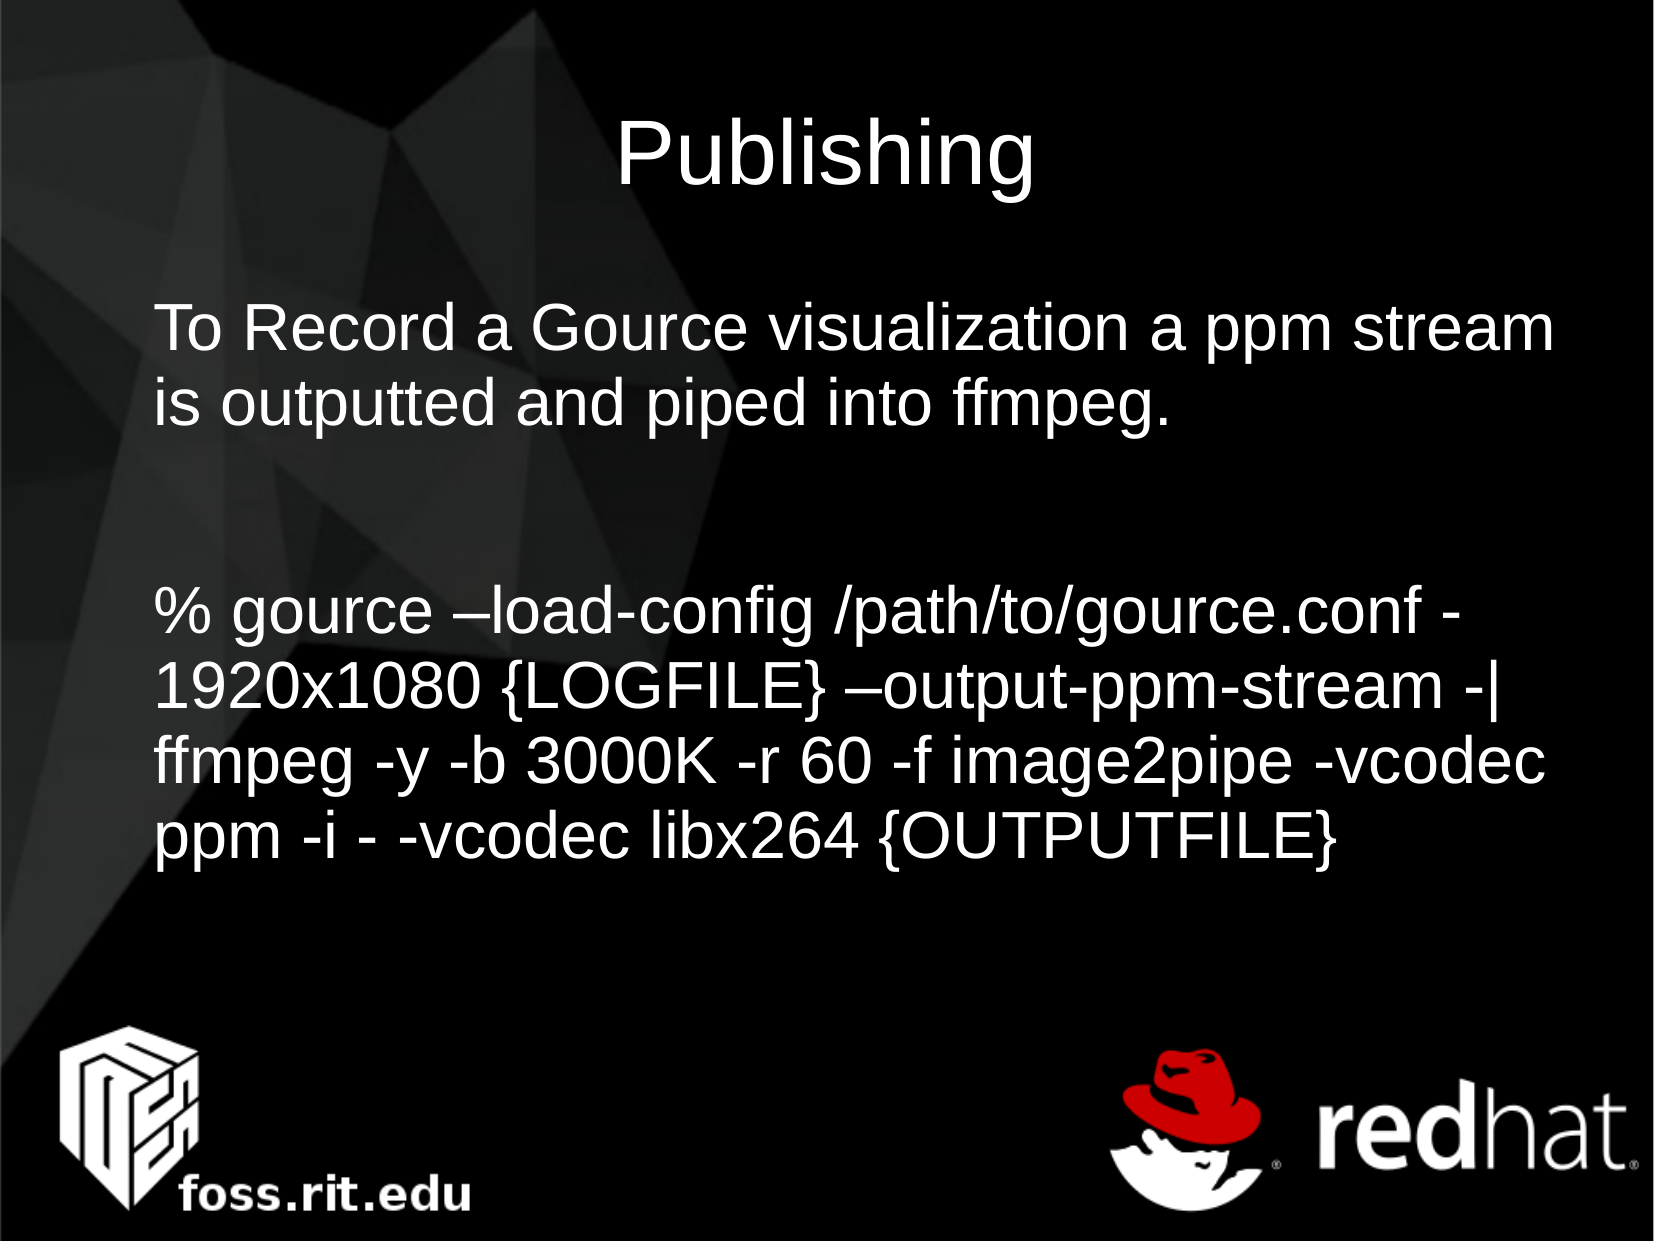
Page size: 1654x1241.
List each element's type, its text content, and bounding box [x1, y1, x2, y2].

list To Record a Gource visualization a ppm stream is outputted and piped into ffmpeg. % gource –load-config /path/to/gource.conf -1920x1080 {LOGFILE} –output-ppm-stream -| ffmpeg -y -b 3000K -r 60 -f image2pipe -vcodec ppm -i - -vcodec libx264 {OUTPUTFILE} [82, 290, 1571, 1010]
title Publishing [82, 49, 1571, 257]
picture [0, 0, 1654, 1241]
